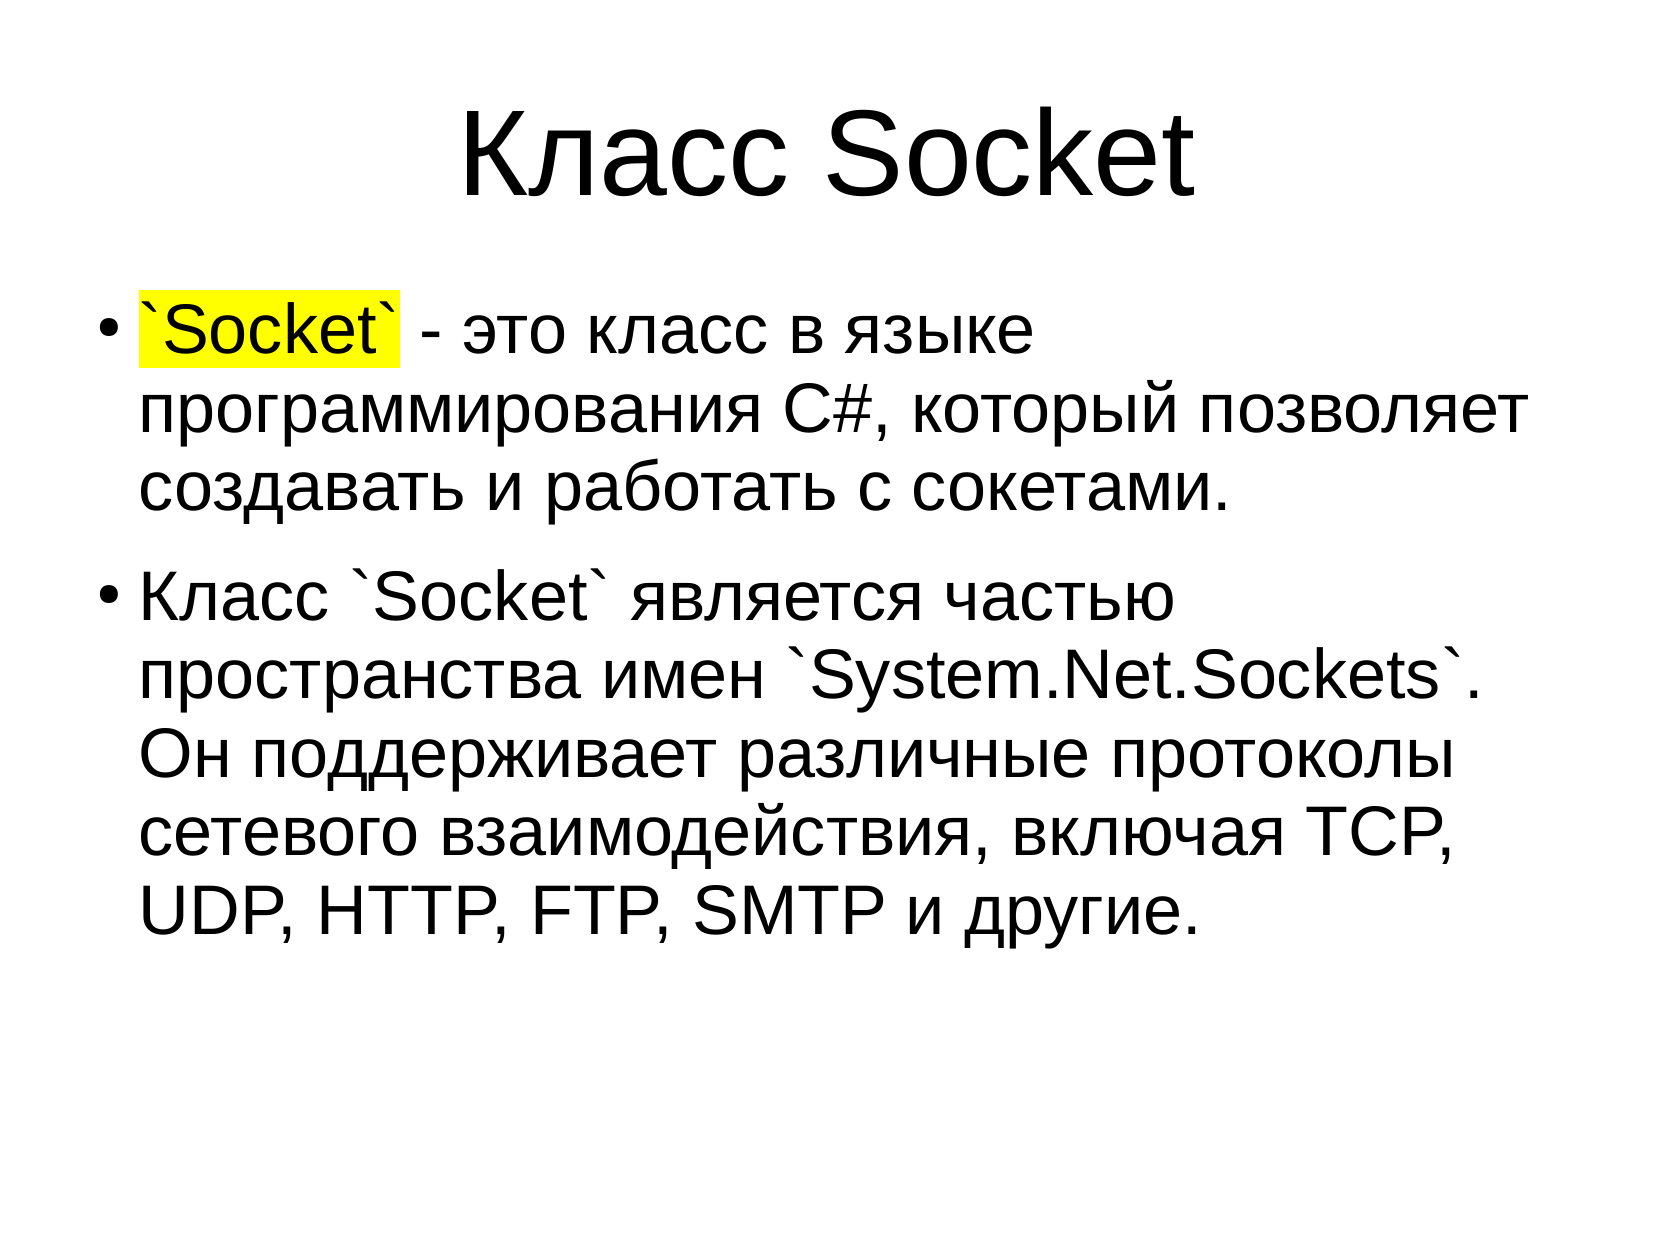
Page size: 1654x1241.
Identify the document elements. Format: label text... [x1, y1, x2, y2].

title Класс Socket [82, 49, 1571, 257]
list `Socket` - это класс в языке программирования C#, который позволяет создавать и работать с сокетами. Класс `Socket` является частью пространства имен `System.Net.Sockets`. Он поддерживает различные протоколы сетевого взаимодействия, включая TCP, UDP, HTTP, FTP, SMTP и другие. [82, 290, 1571, 1010]
